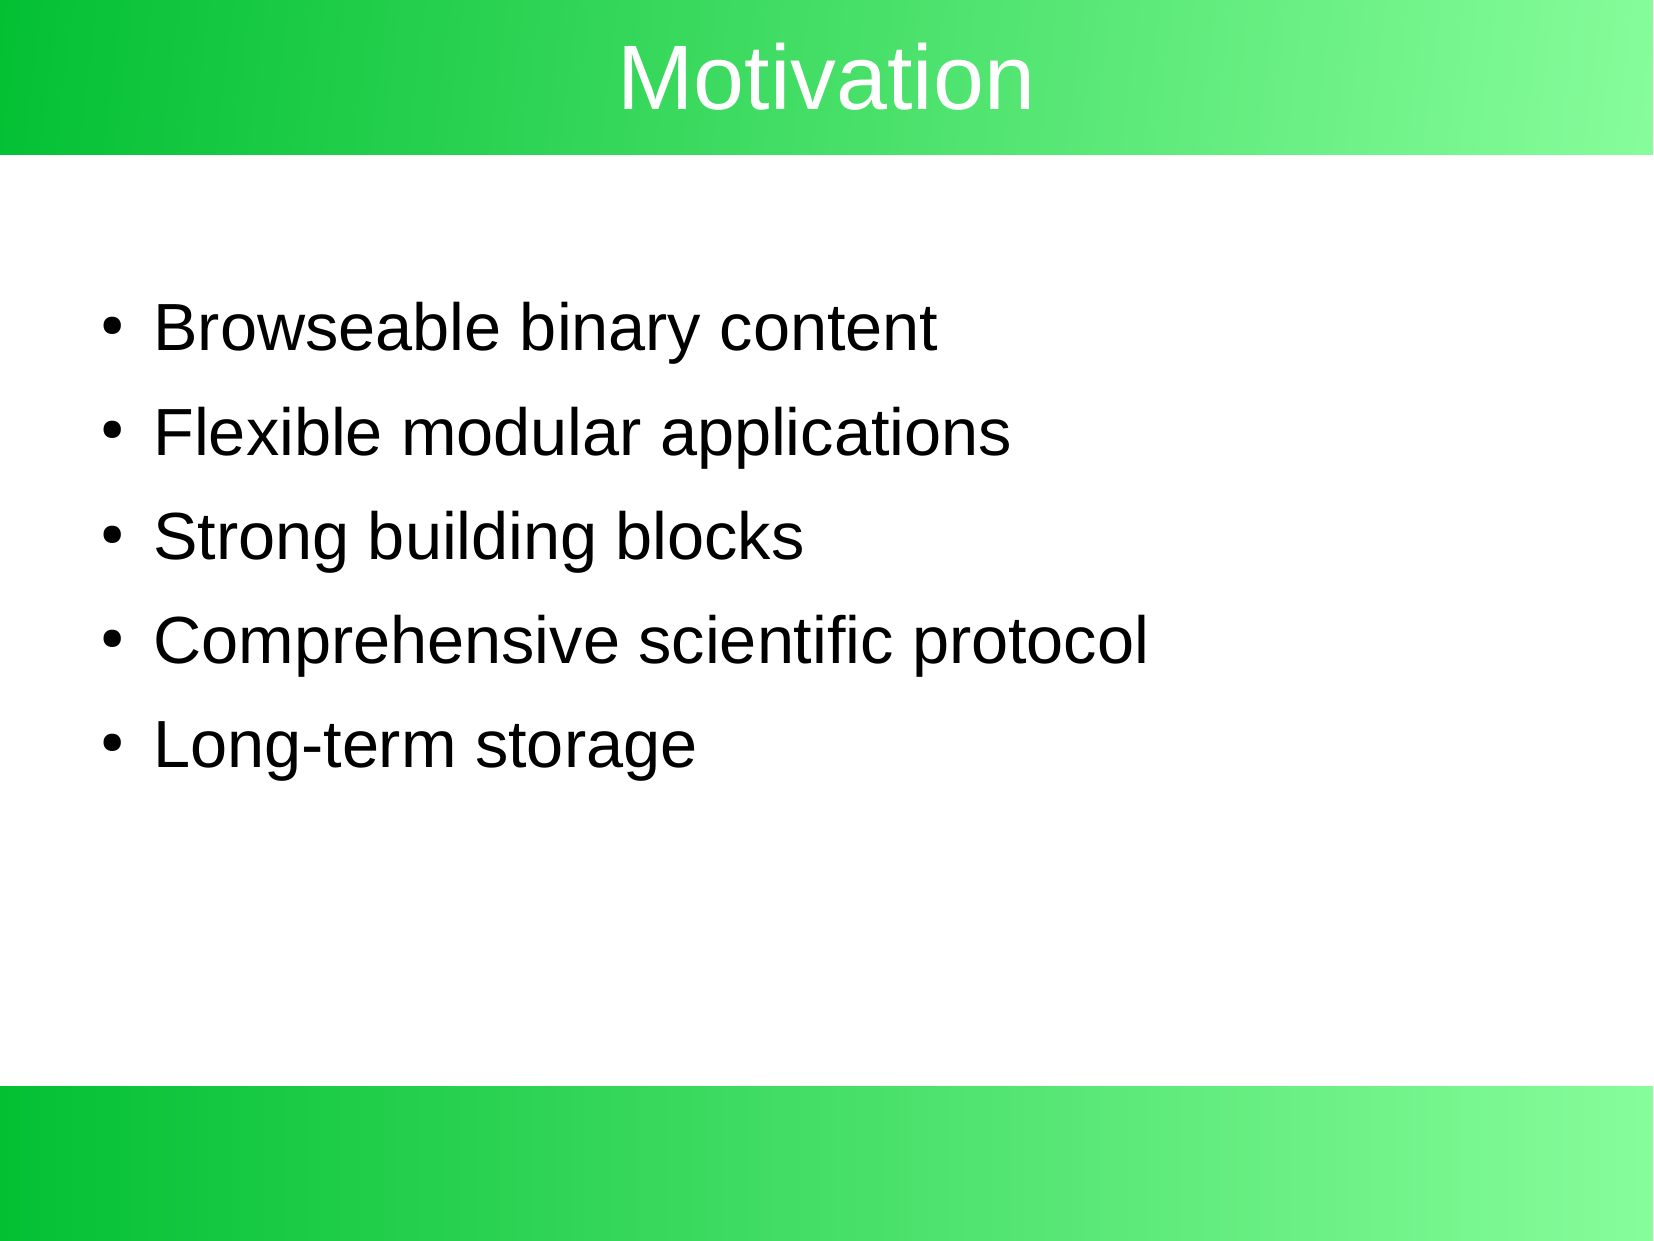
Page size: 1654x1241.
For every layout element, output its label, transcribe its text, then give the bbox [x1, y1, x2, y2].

list Browseable binary content Flexible modular applications Strong building blocks Comprehensive scientific protocol Long-term storage [82, 290, 1571, 1010]
title Motivation [82, 25, 1571, 130]
